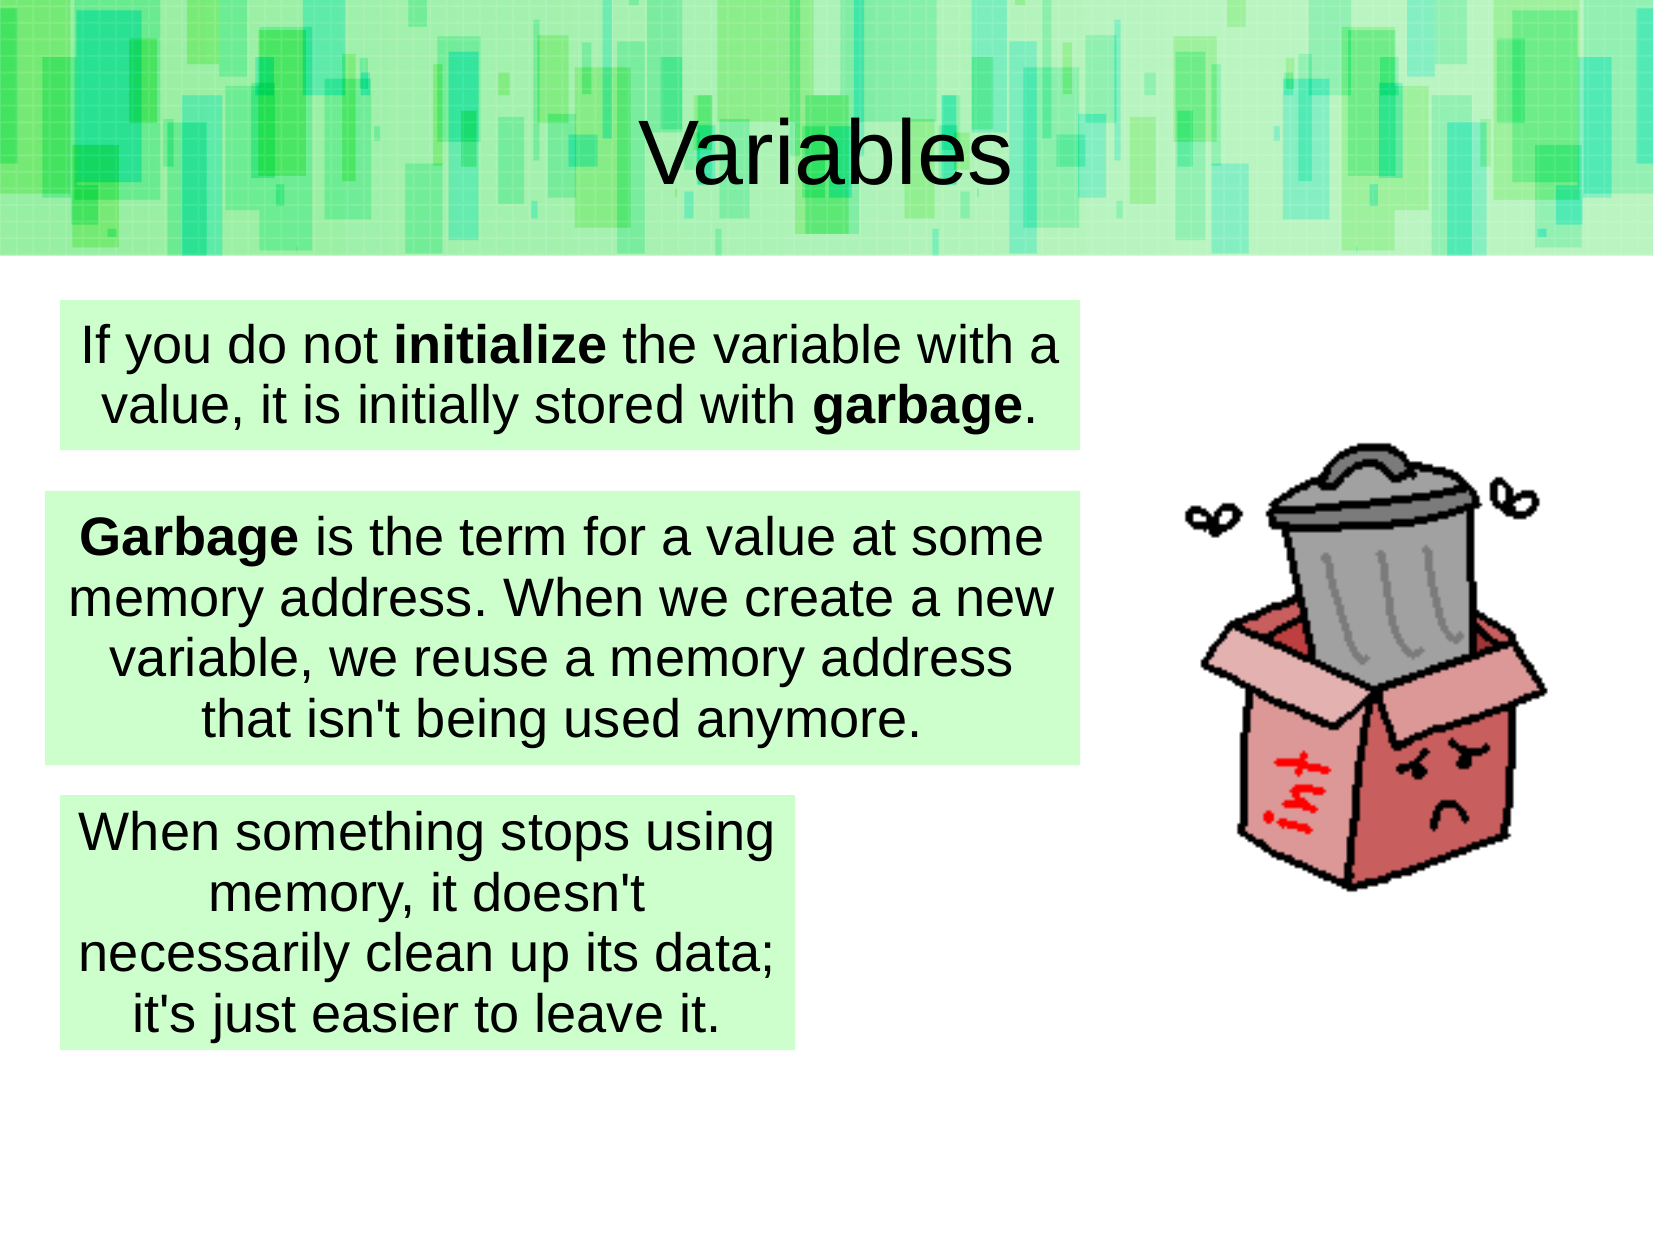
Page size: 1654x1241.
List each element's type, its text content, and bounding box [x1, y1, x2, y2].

text_box If you do not initialize the variable with a value, it is initially stored with garbage. [60, 300, 1081, 451]
picture [0, 0, 1654, 1241]
text_box When something stops using memory, it doesn't necessarily clean up its data; it's just easier to leave it. [60, 795, 796, 1051]
text_box Garbage is the term for a value at some memory address. When we create a new variable, we reuse a memory address that isn't being used anymore. [45, 490, 1081, 766]
title Variables [82, 49, 1571, 257]
